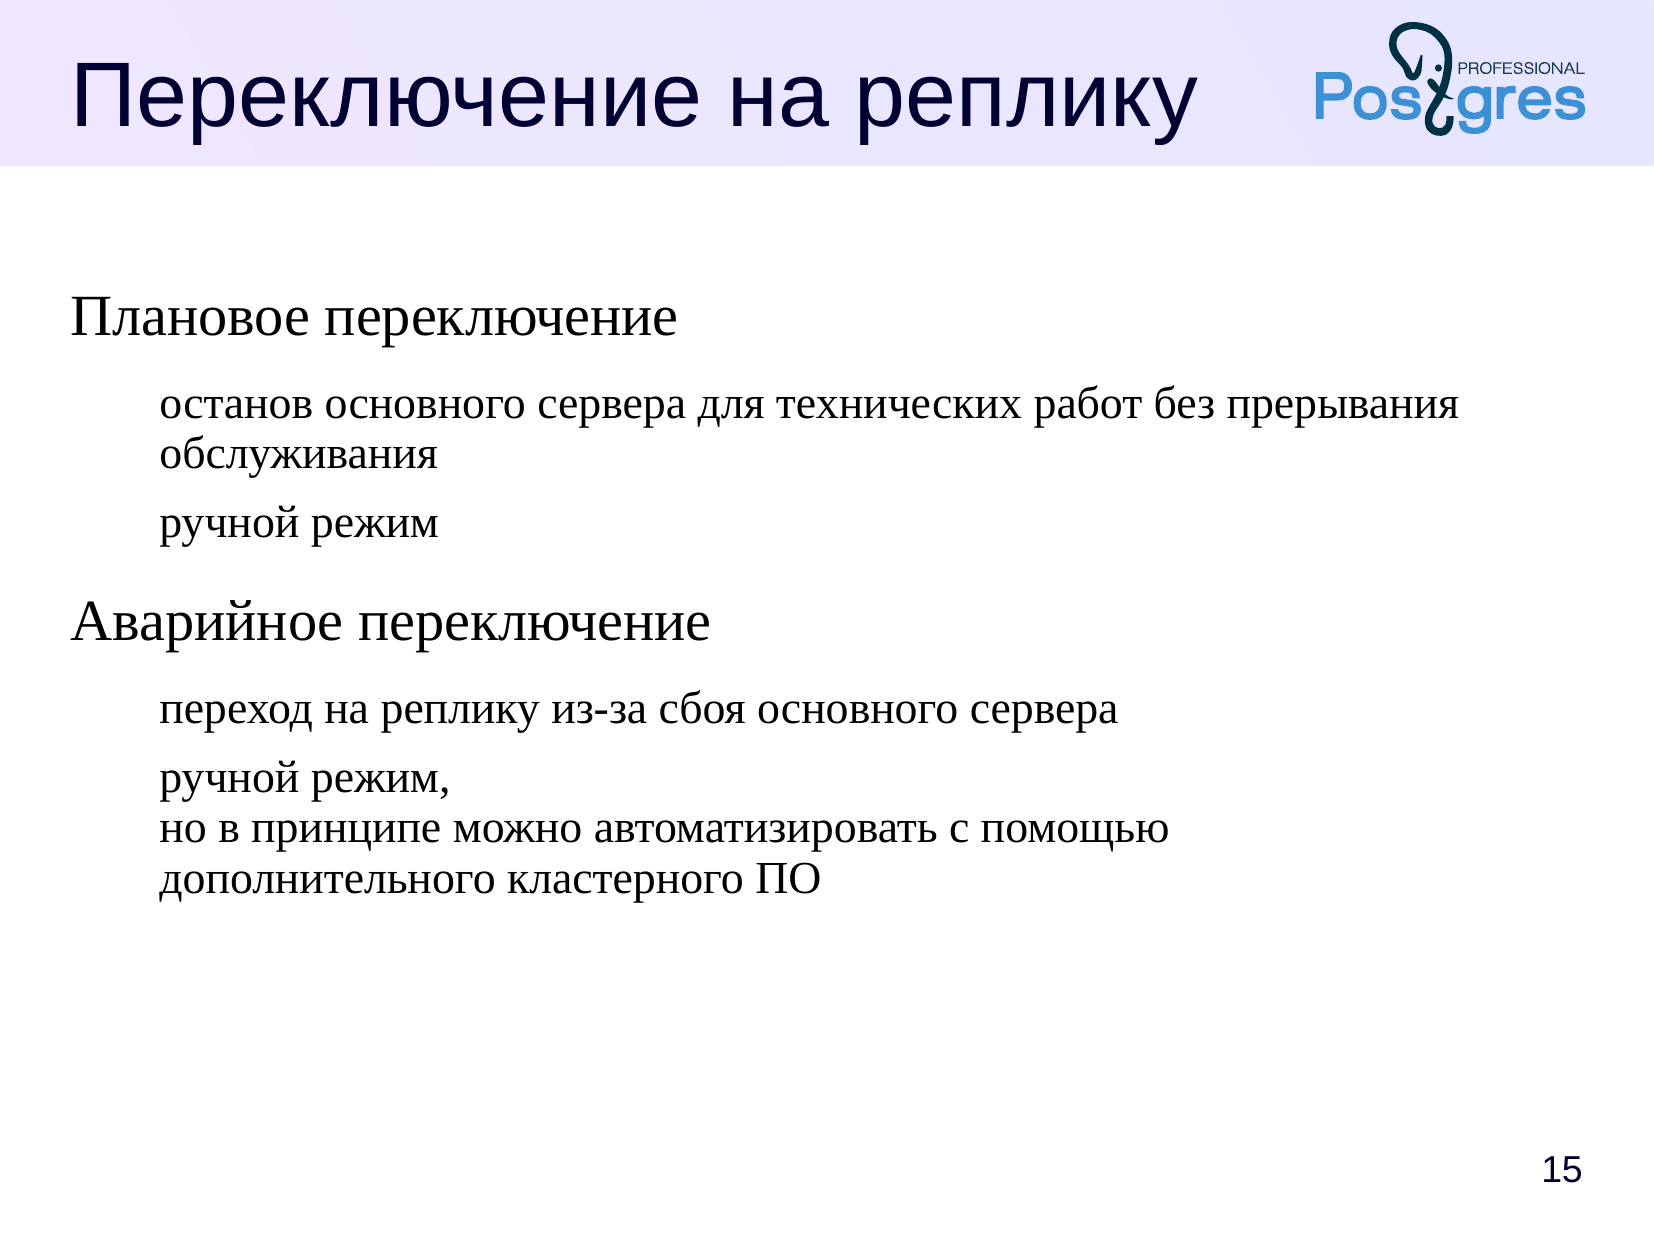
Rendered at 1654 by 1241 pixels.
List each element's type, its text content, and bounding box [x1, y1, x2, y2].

list Плановое переключение останов основного сервера для технических работ без прерывания обслуживания ручной режим Аварийное переключение переход на реплику из-за сбоя основного сервера ручной режим, но в принципе можно автоматизировать с помощью дополнительного кластерного ПО [70, 283, 1583, 1141]
title Переключение на реплику [70, 43, 1261, 147]
